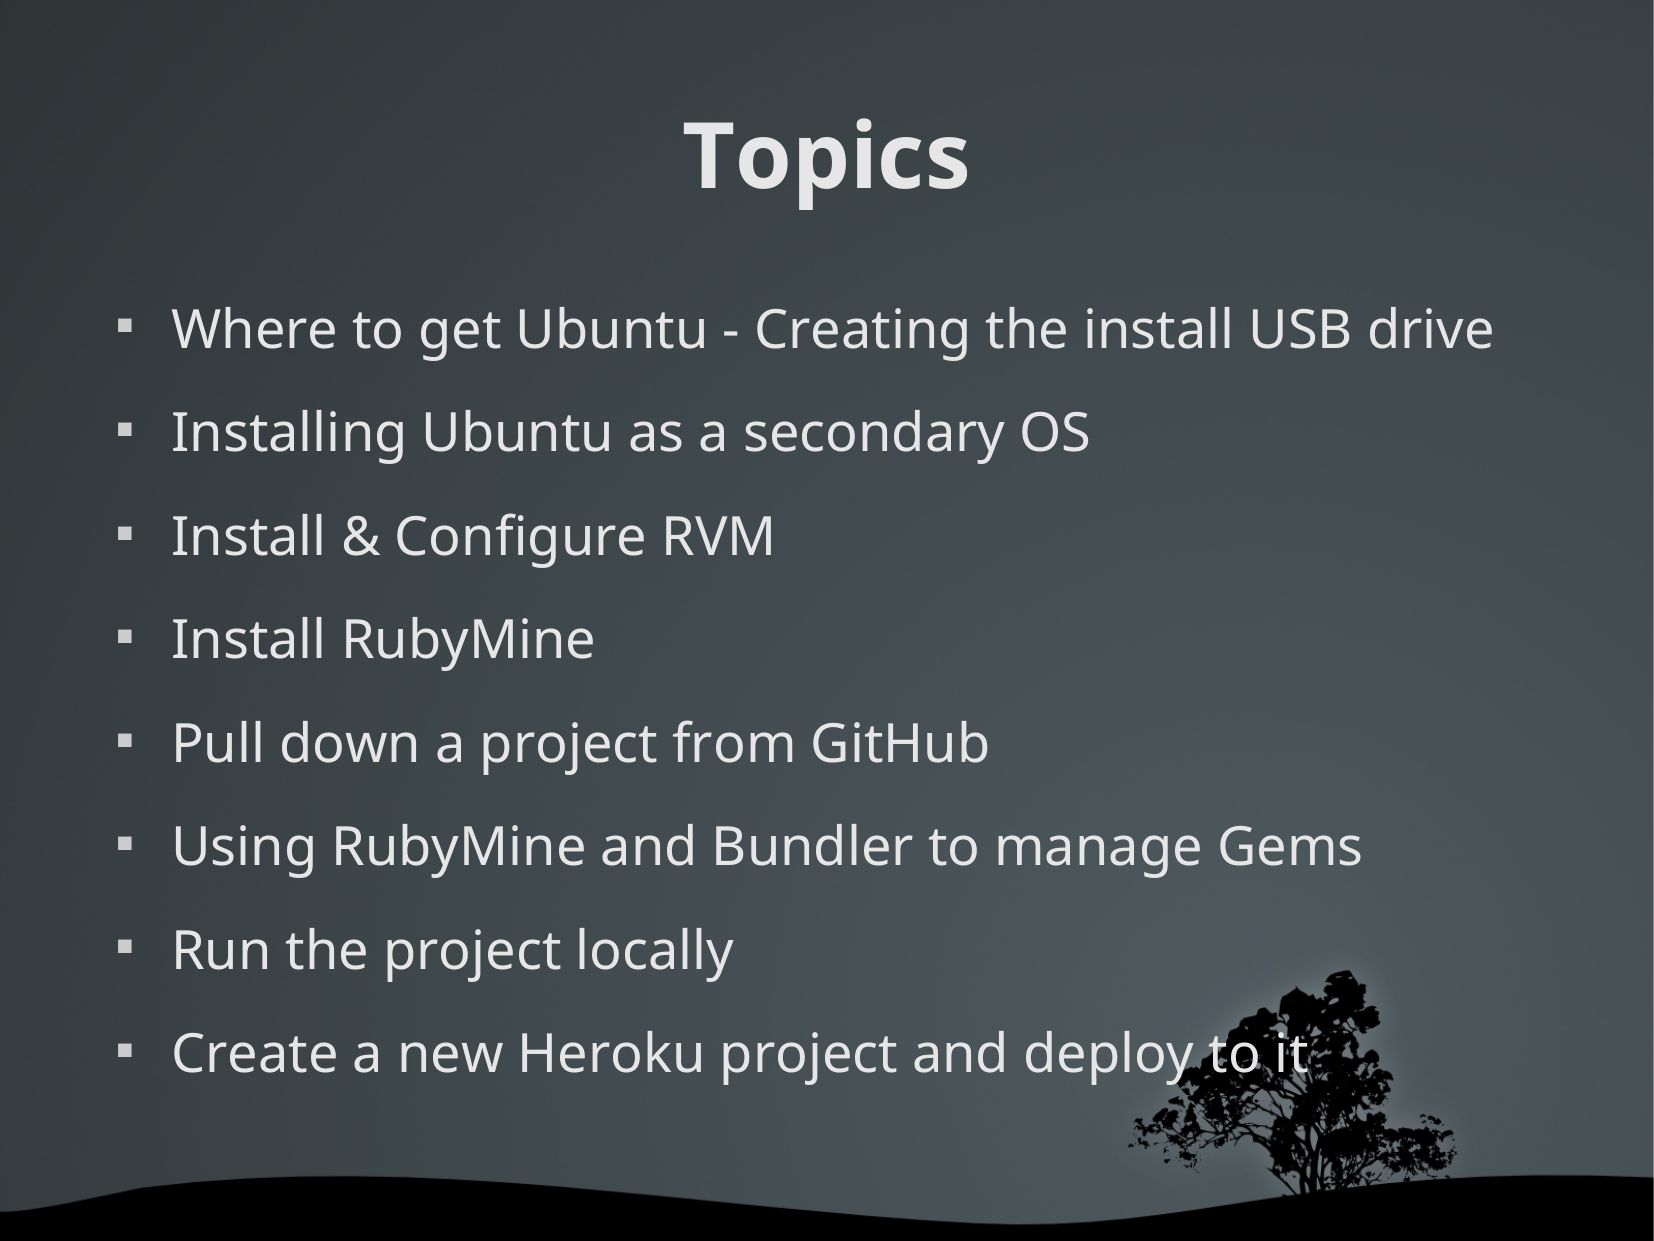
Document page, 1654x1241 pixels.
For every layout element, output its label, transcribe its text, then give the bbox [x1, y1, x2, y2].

list Where to get Ubuntu - Creating the install USB drive Installing Ubuntu as a secondary OS Install & Configure RVM Install RubyMine Pull down a project from GitHub Using RubyMine and Bundler to manage Gems Run the project locally Create a new Heroku project and deploy to it [82, 290, 1571, 1109]
picture [0, 0, 1654, 1241]
title Topics [82, 49, 1571, 257]
